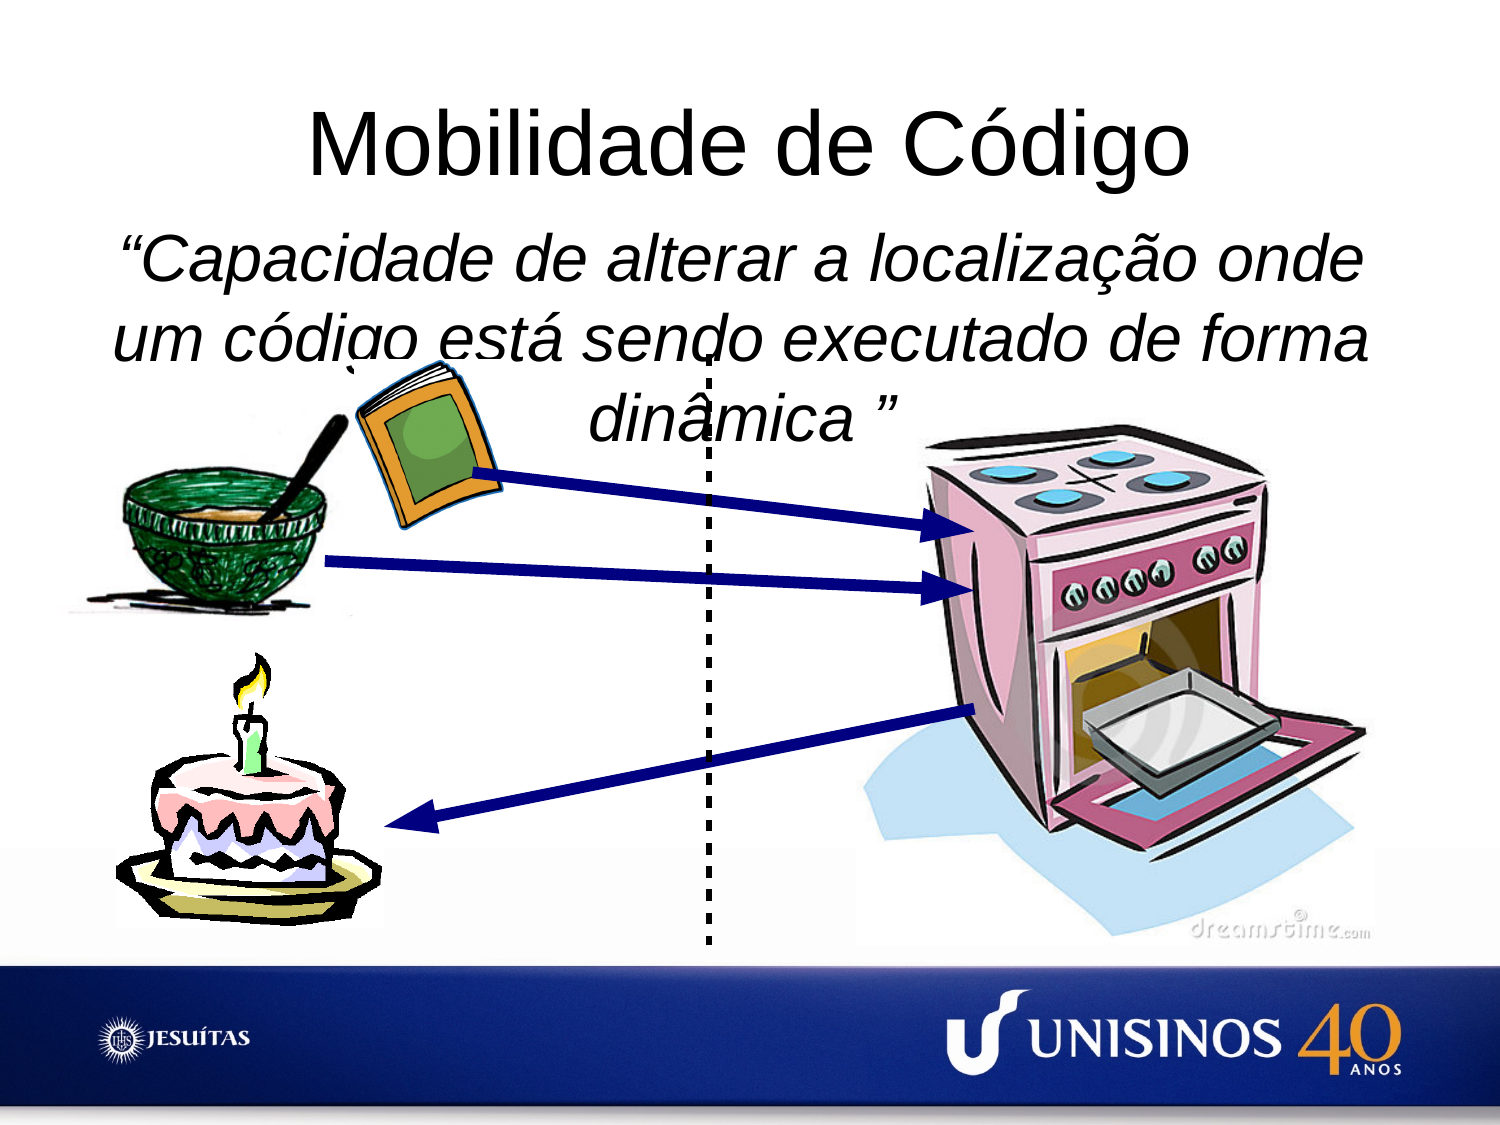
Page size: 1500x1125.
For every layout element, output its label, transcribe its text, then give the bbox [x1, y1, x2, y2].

picture [59, 359, 504, 621]
list “Capacidade de alterar a localização onde um código está sendo executado de forma dinâmica.” [67, 206, 1418, 474]
title Mobilidade de Código [75, 45, 1426, 233]
picture [0, 417, 1500, 1125]
